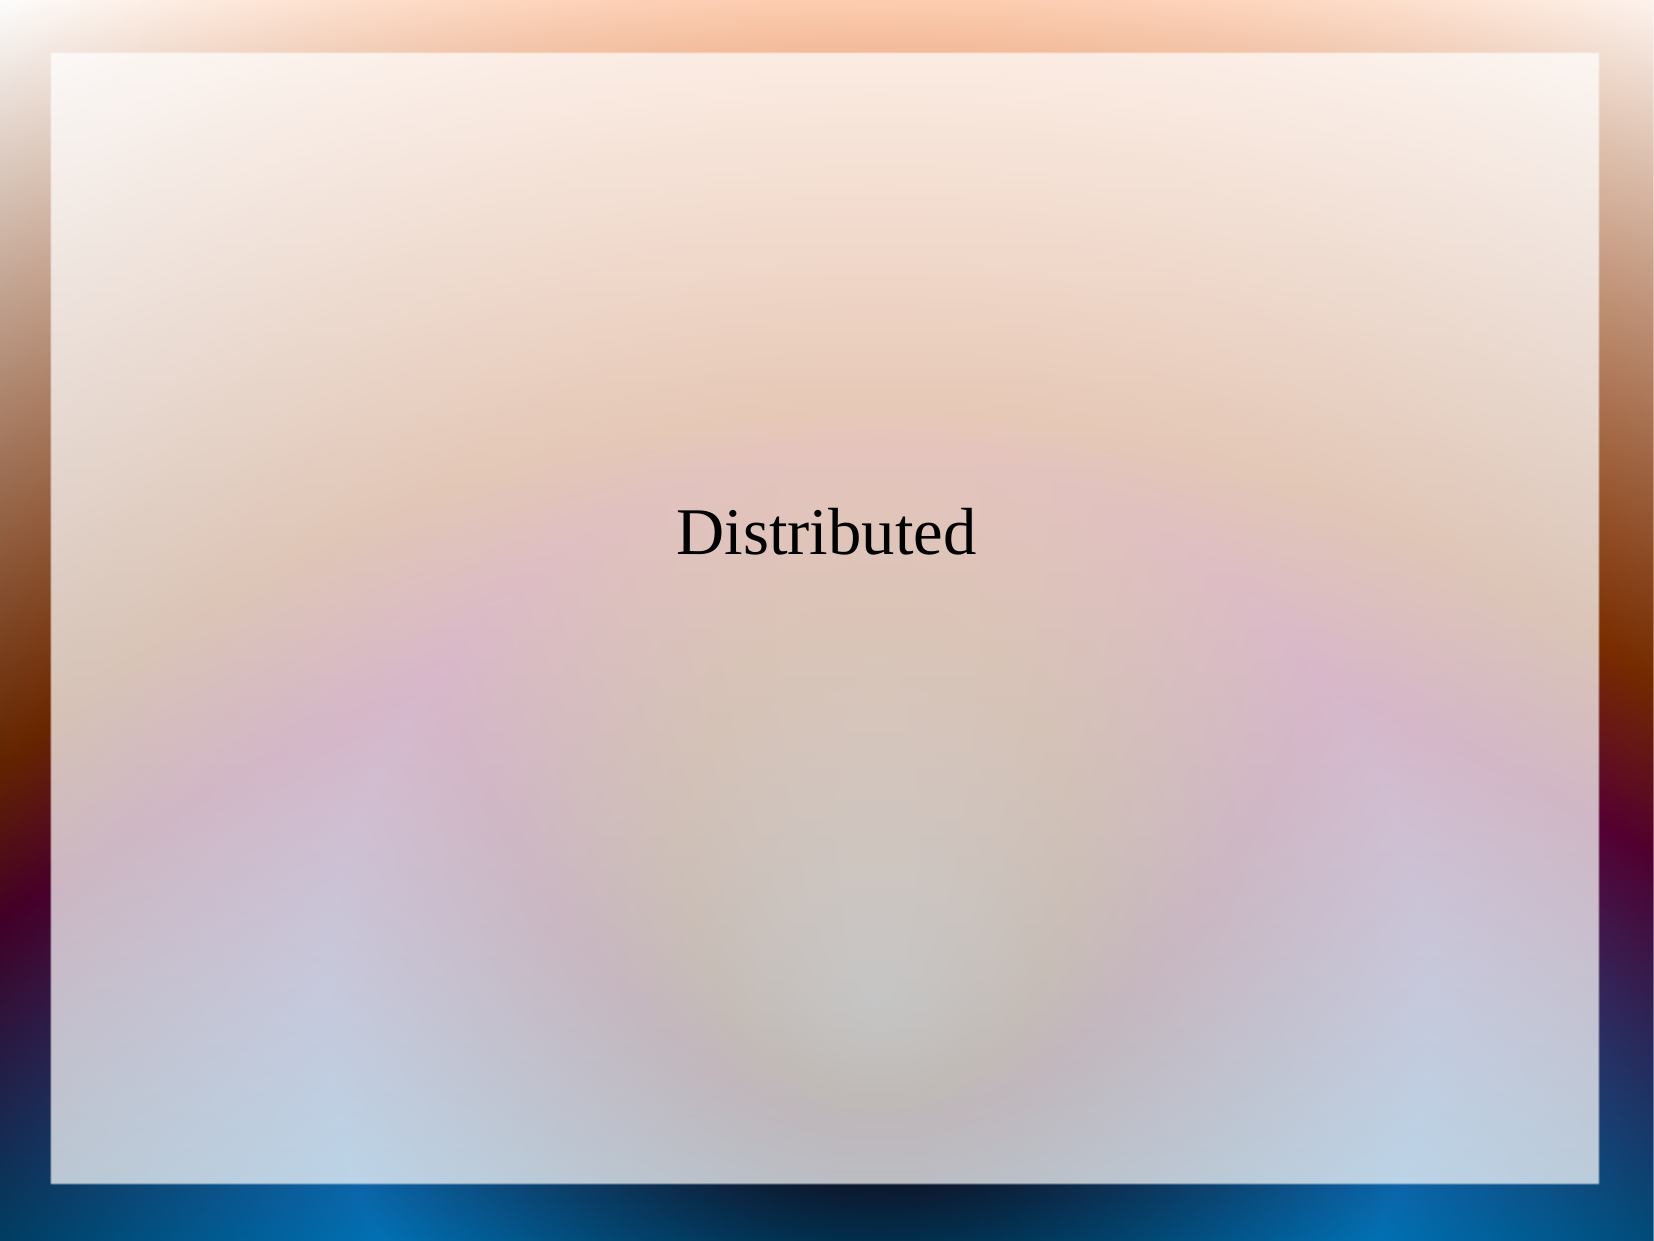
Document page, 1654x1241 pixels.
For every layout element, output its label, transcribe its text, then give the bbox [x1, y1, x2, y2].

picture [0, 0, 1654, 1241]
subtitle Distributed [82, 55, 1571, 1010]
